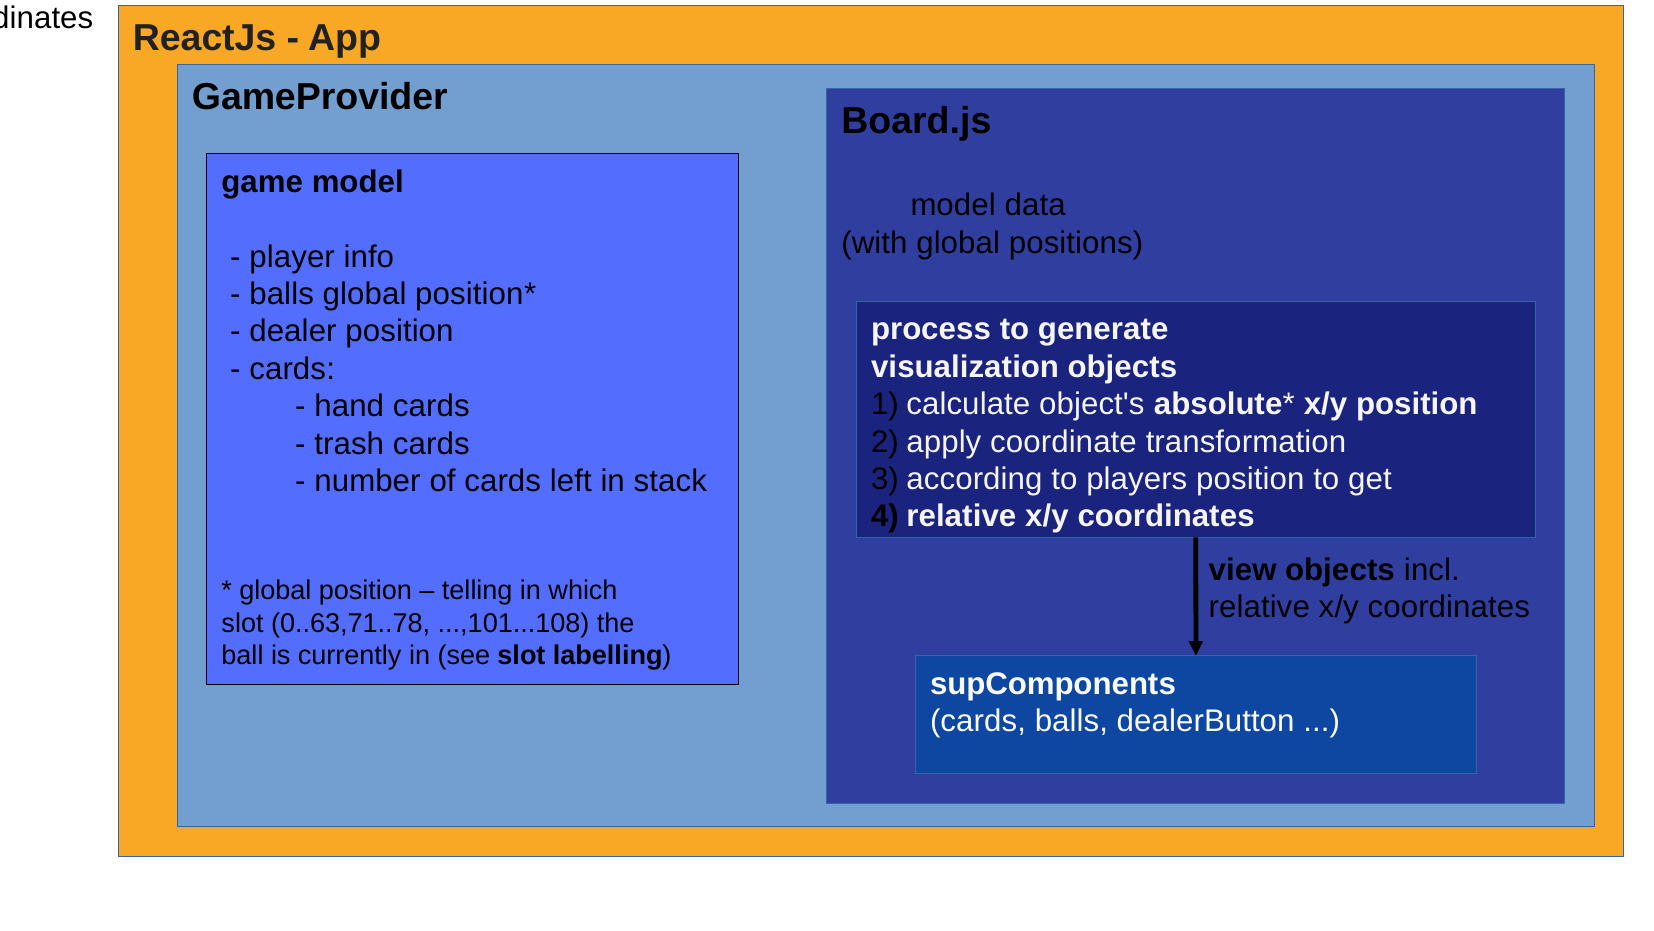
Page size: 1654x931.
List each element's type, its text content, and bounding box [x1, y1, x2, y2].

text_box supComponents (cards, balls, dealerButton ...) [915, 655, 1477, 774]
text_box ReactJs - App [118, 5, 1624, 857]
text_box process to generate visualization objects calculate object's absolute* x/y position apply coordinate transformation according to players position to get relative x/y coordinates [856, 301, 1536, 538]
text_box model data (with global positions) [826, 177, 1159, 262]
text_box Board.js [826, 88, 1565, 804]
text_box game model - player info - balls global position* - dealer position - cards: - hand cards - trash cards - number of cards left in stack * global position – telling in which slot (0..63,71..78, ...,101...108) the ball is currently in (see slot labelling) [206, 153, 739, 685]
text_box view objects incl. relative x/y coordinates [1193, 541, 1546, 627]
text_box GameProvider [177, 64, 1595, 827]
